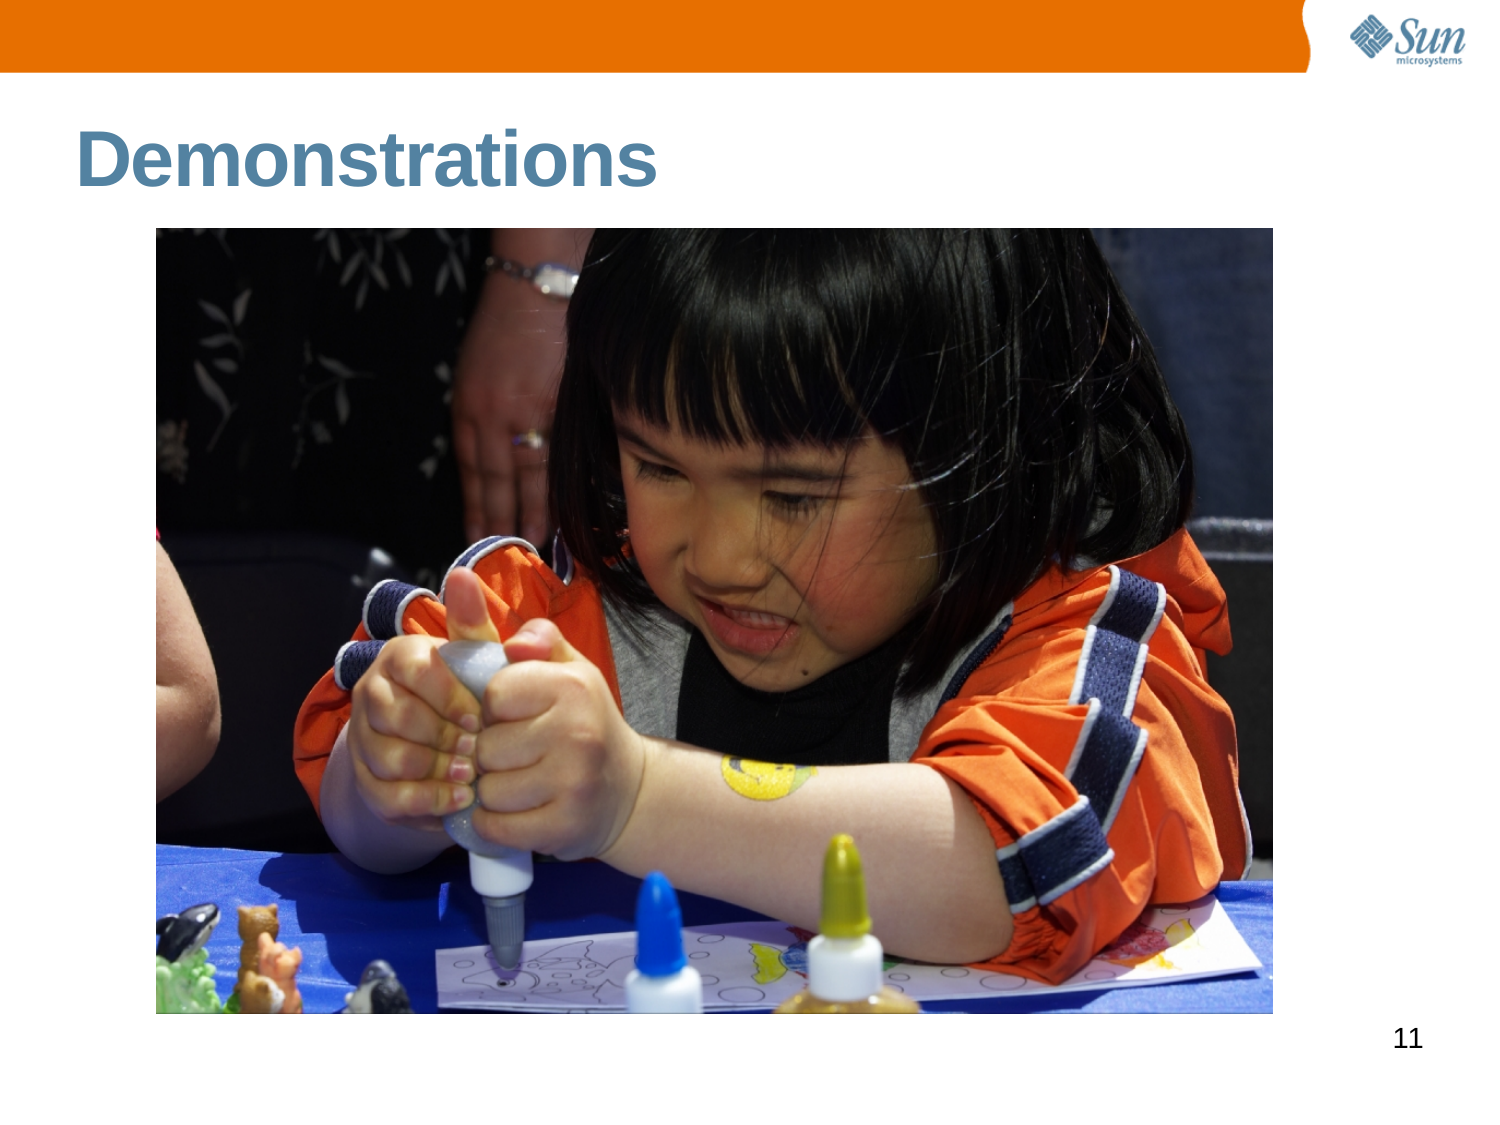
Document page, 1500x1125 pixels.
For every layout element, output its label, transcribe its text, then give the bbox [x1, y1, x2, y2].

picture [156, 228, 1273, 1014]
picture [0, 0, 1500, 75]
title Demonstrations [75, 122, 1438, 228]
